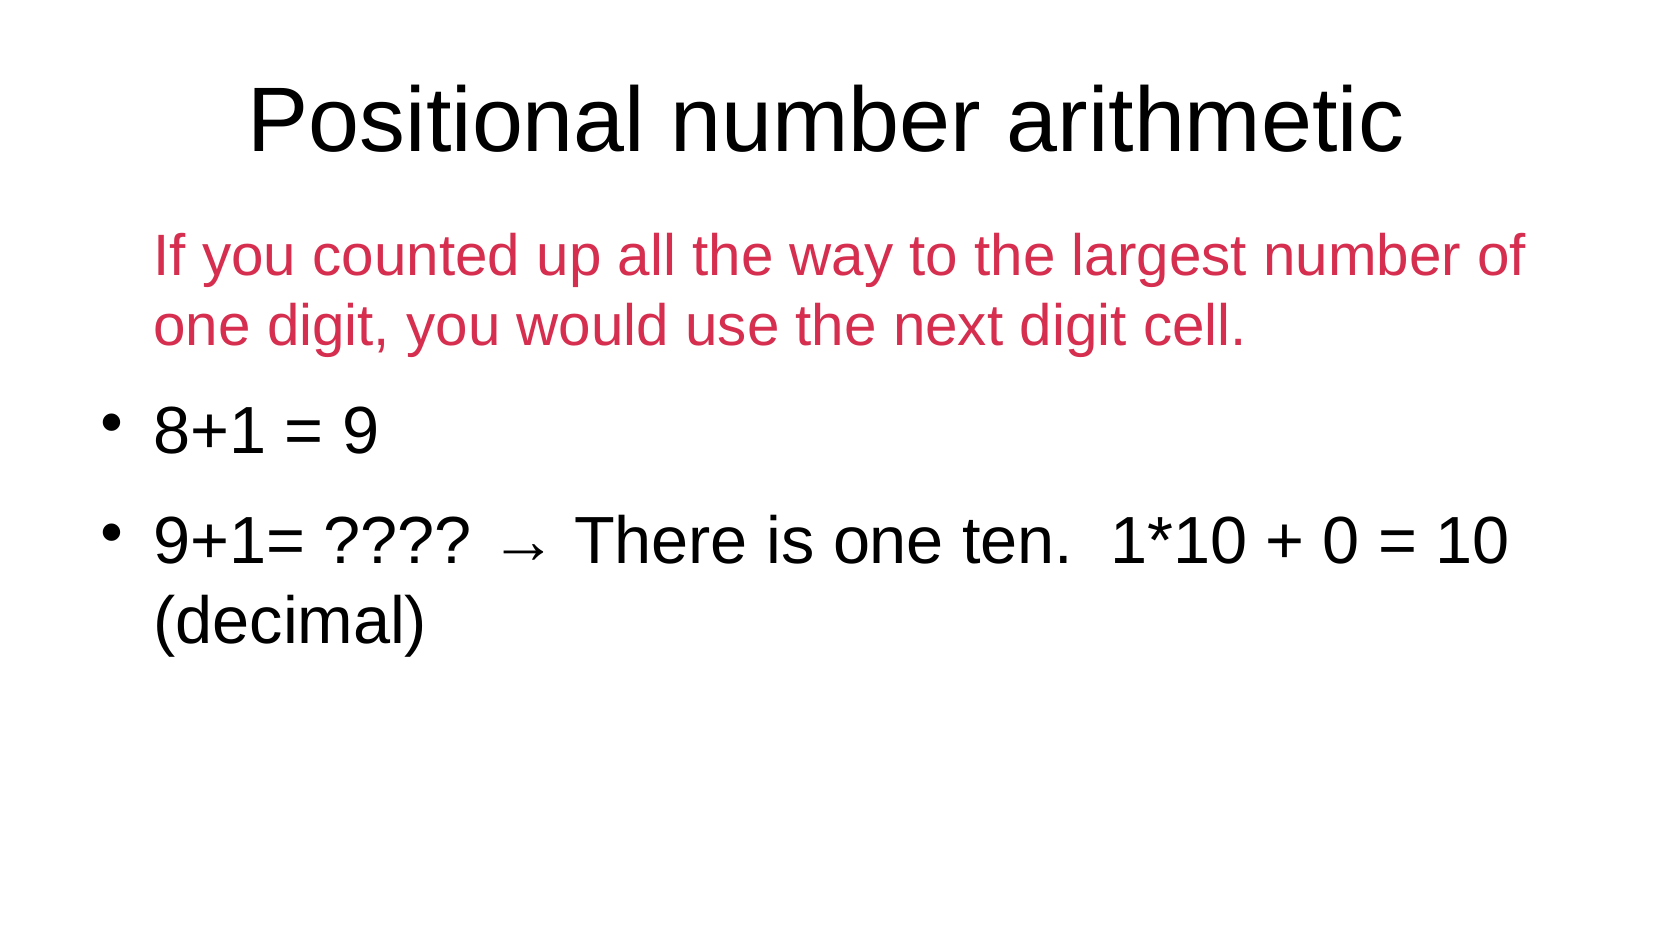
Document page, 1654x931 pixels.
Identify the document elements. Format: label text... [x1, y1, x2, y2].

text_box If you counted up all the way to the largest number of one digit, you would use the next digit cell. 8+1 = 9 9+1= ???? → There is one ten. 1*10 + 0 = 10 (decimal) [82, 217, 1571, 757]
text_box Positional number arithmetic [82, 37, 1571, 193]
